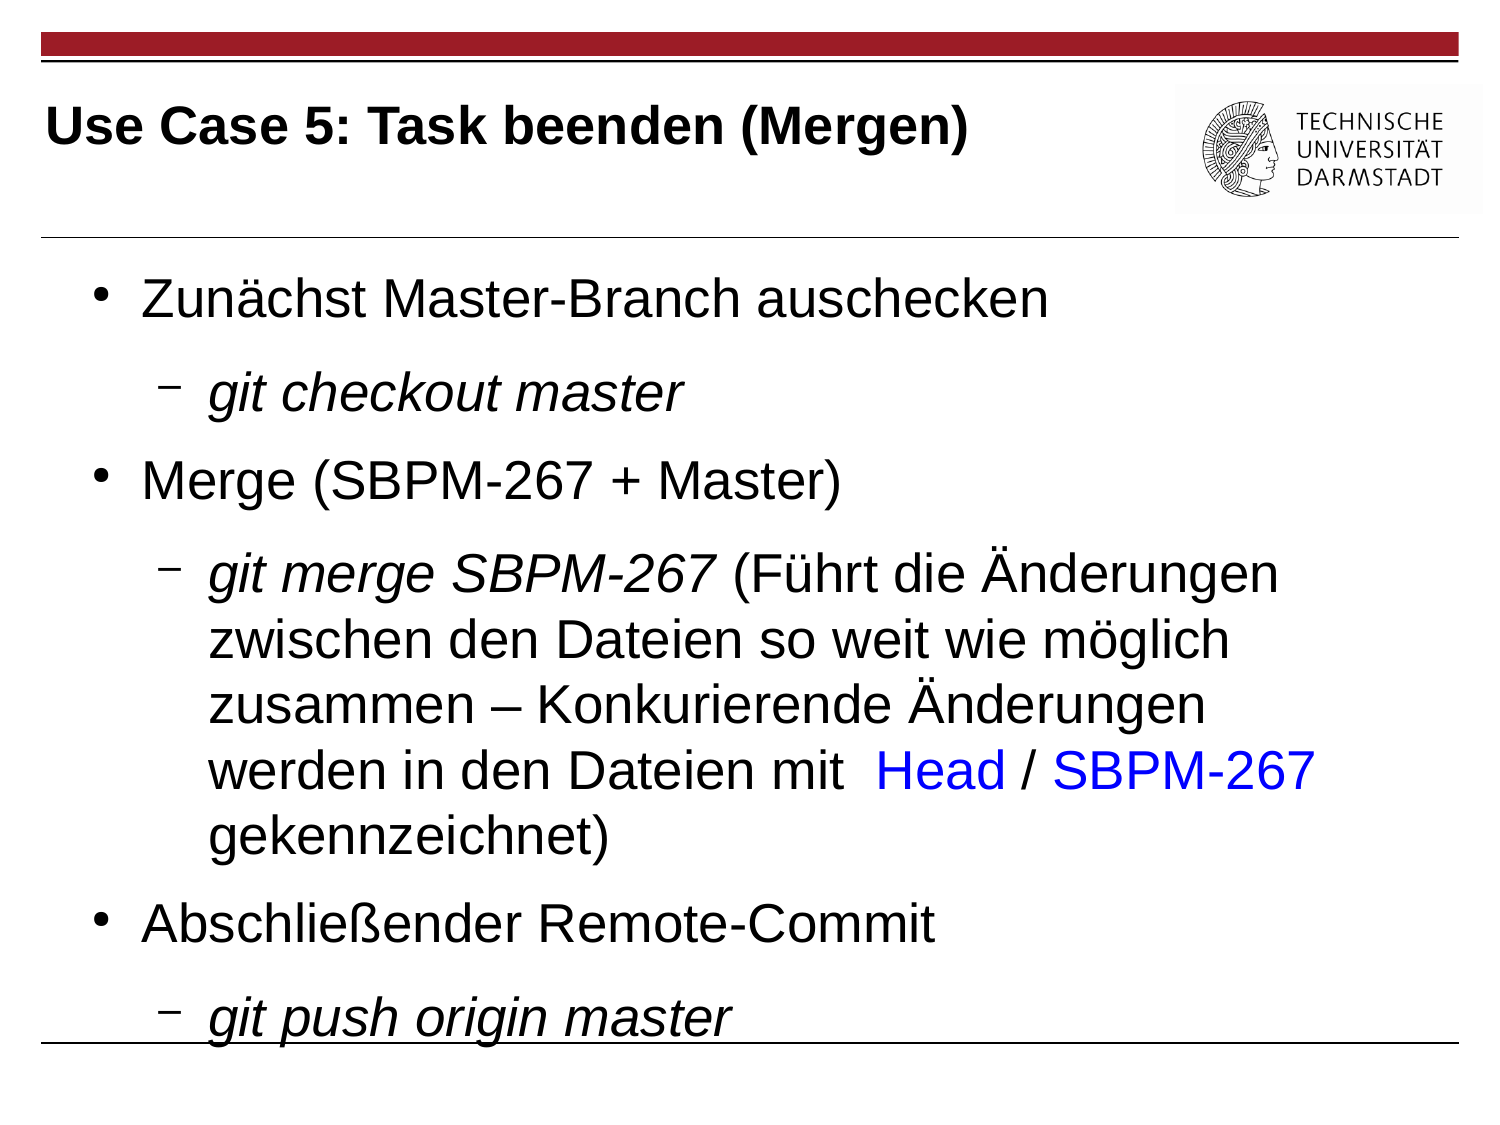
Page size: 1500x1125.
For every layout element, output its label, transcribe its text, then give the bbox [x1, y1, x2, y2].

list Zunächst Master-Branch auschecken git checkout master Merge (SBPM-267 + Master) git merge SBPM-267 (Führt die Änderungen zwischen den Dateien so weit wie möglich zusammen – Konkurierende Änderungen werden in den Dateien mit Head / SBPM-267 gekennzeichnet) Abschließender Remote-Commit git push origin master [75, 263, 1395, 1051]
text_box Use Case 5: Task beenden (Mergen) [45, 80, 1156, 165]
picture [1175, 84, 1483, 214]
